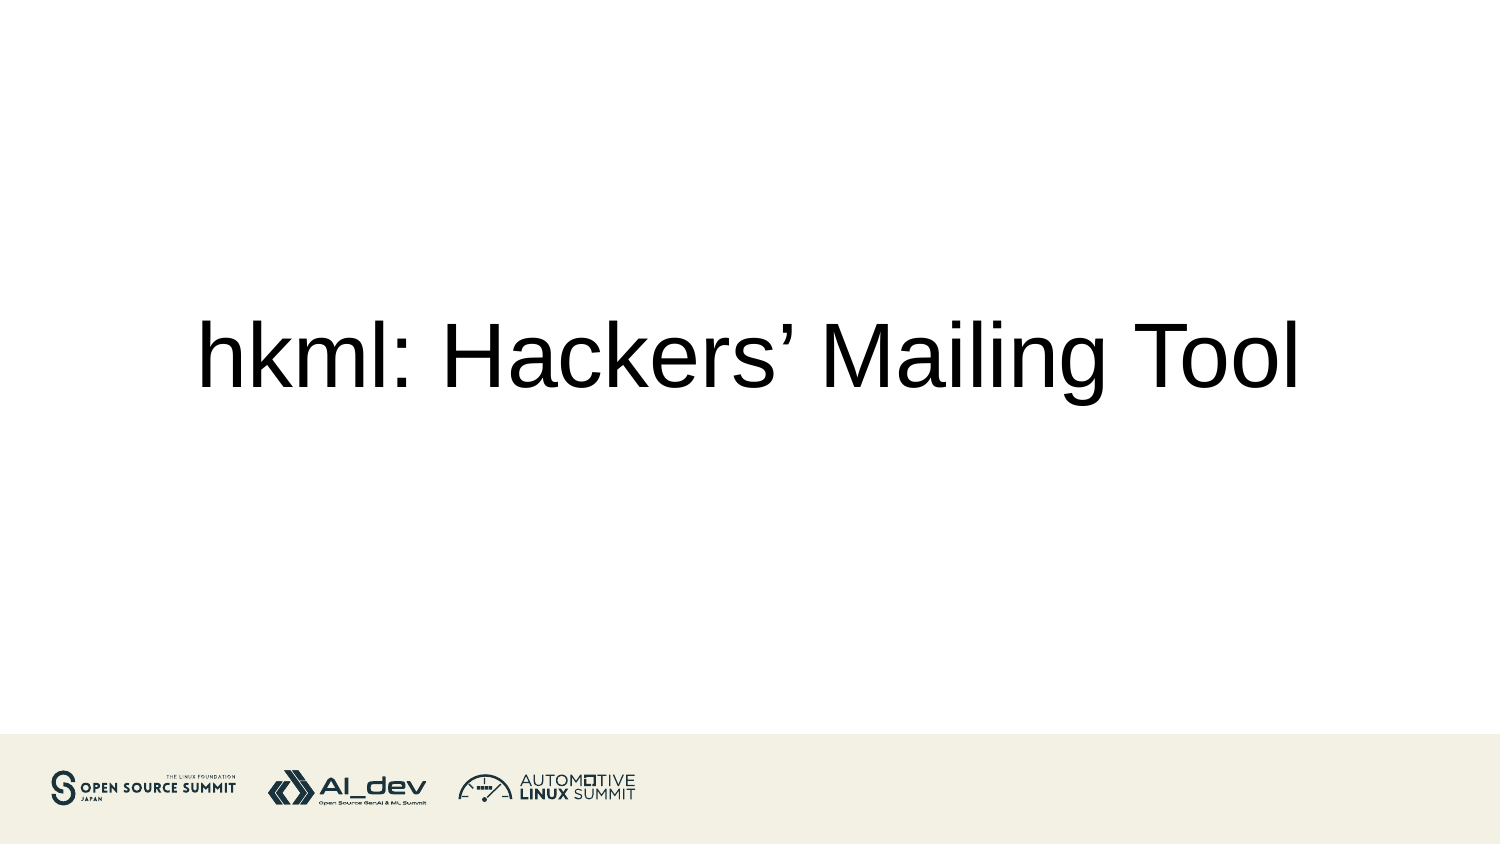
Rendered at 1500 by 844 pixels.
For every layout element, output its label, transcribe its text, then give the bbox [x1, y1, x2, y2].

title hkml: Hackers’ Mailing Tool [51, 262, 1449, 451]
